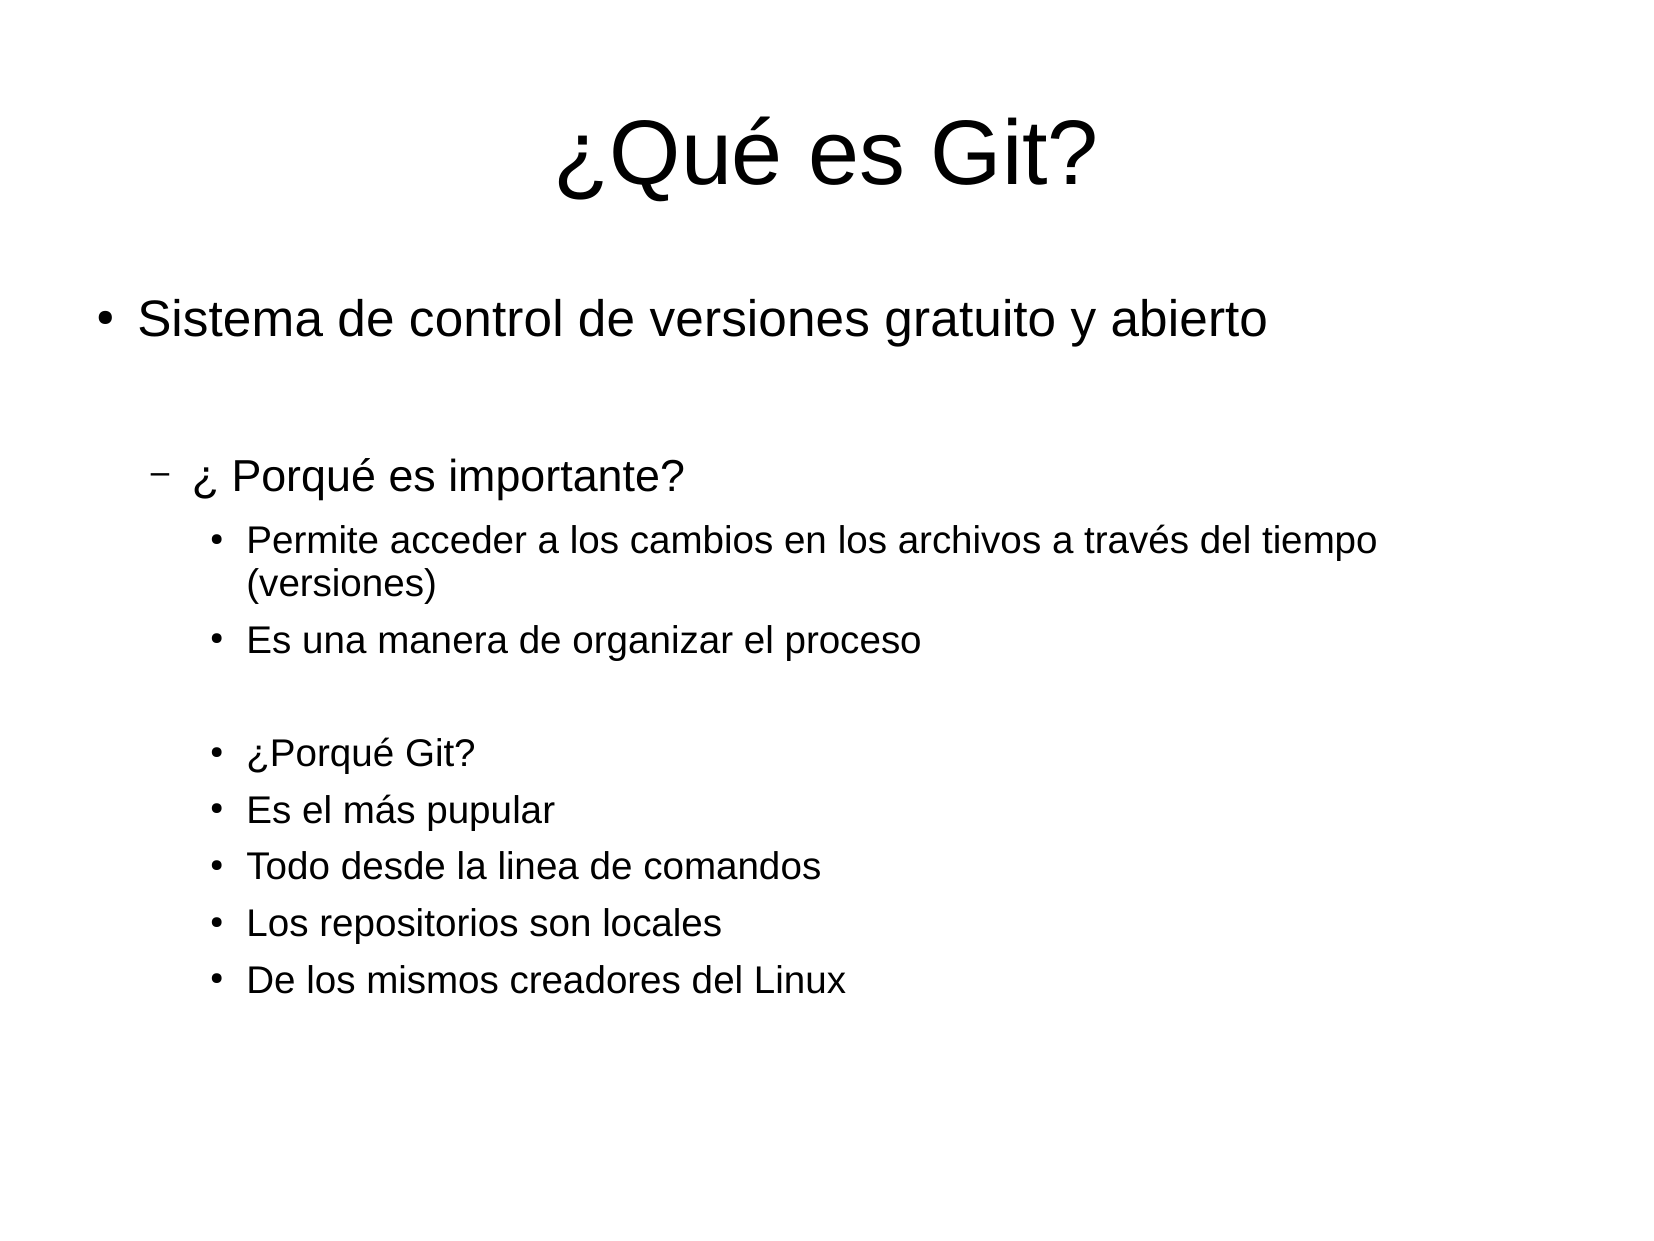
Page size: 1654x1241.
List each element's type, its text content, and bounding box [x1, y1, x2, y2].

title ¿Qué es Git? [82, 49, 1571, 257]
list Sistema de control de versiones gratuito y abierto ¿ Porqué es importante? Permite acceder a los cambios en los archivos a través del tiempo (versiones) Es una manera de organizar el proceso ¿Porqué Git? Es el más pupular Todo desde la linea de comandos Los repositorios son locales De los mismos creadores del Linux [82, 290, 1571, 1010]
